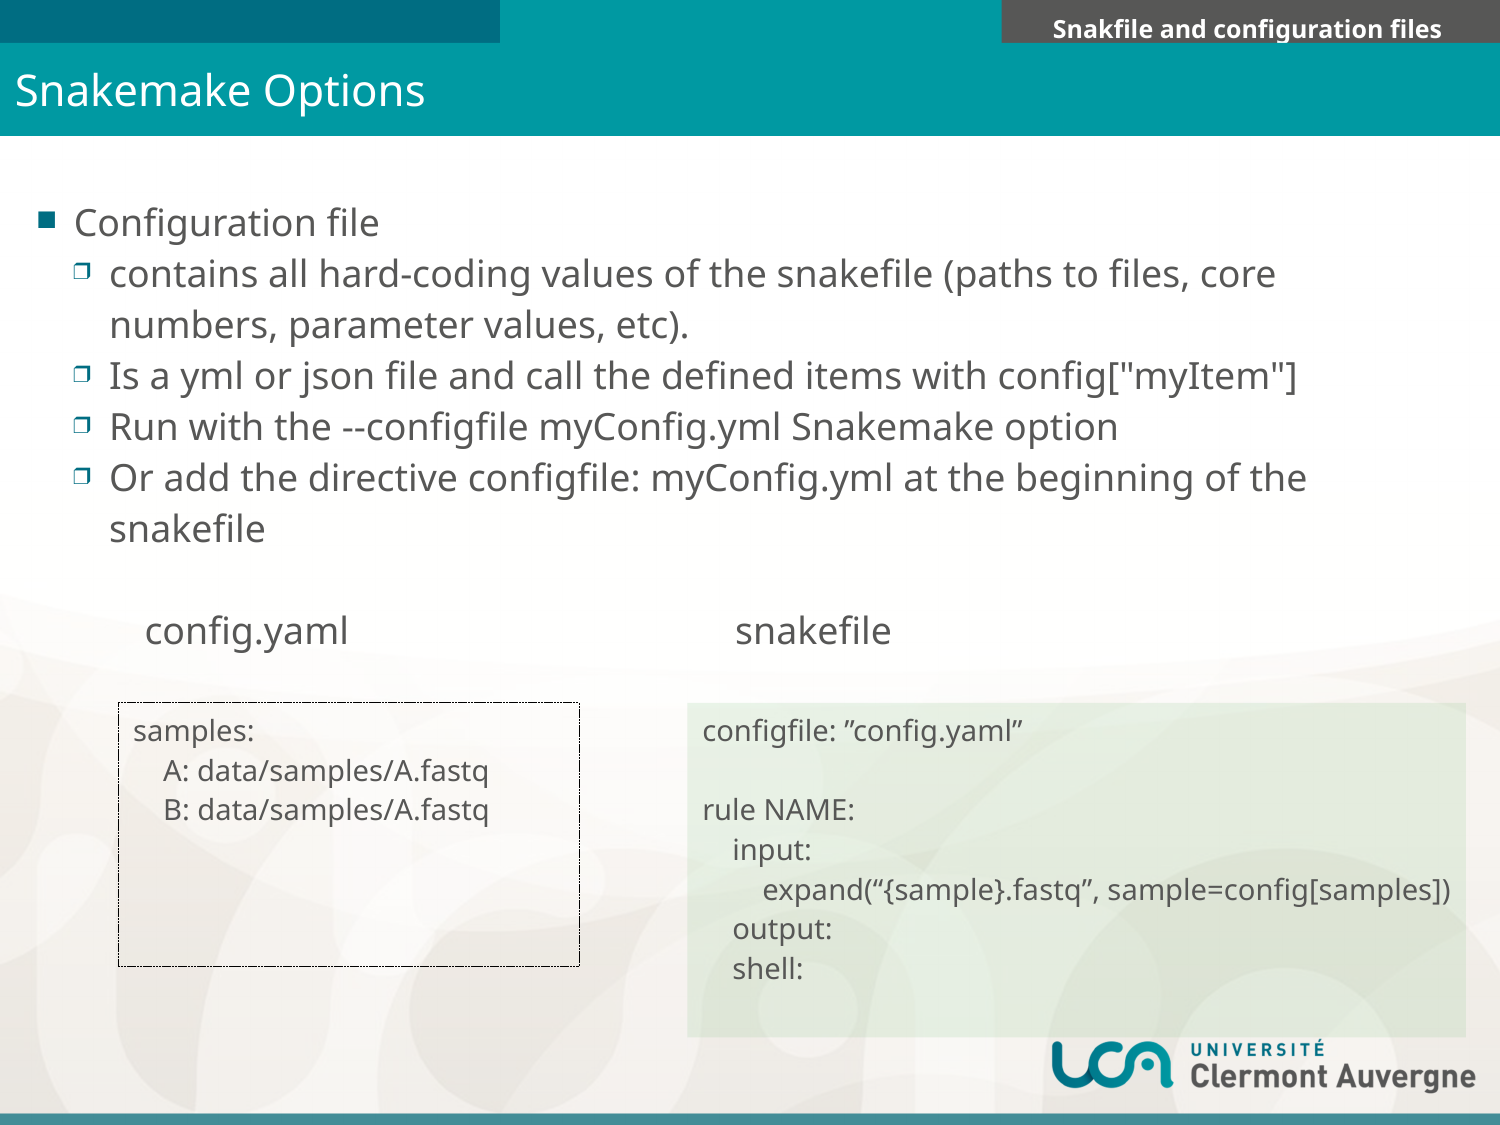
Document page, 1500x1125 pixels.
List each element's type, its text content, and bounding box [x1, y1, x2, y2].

text_box Snakfile and configuration files [4, 4, 1500, 42]
text_box [0, 0, 1500, 42]
text_box Configuration file contains all hard-coding values of the snakefile (paths to files, core numbers, parameter values, etc). Is a yml or json file and call the defined items with config["myItem"] Run with the --configfile myConfig.yml Snakemake option Or add the directive configfile: myConfig.yml at the beginning of the snakefile config.yaml snakefile [23, 188, 1371, 1125]
text_box configfile: ”config.yaml” rule NAME: input: expand(“{sample}.fastq”, sample=config[samples]) output: shell: [687, 702, 1440, 1038]
text_box samples: A: data/samples/A.fastq B: data/samples/A.fastq [118, 702, 580, 967]
text_box Snakemake Options [0, 42, 1500, 136]
picture [0, 136, 1500, 1125]
